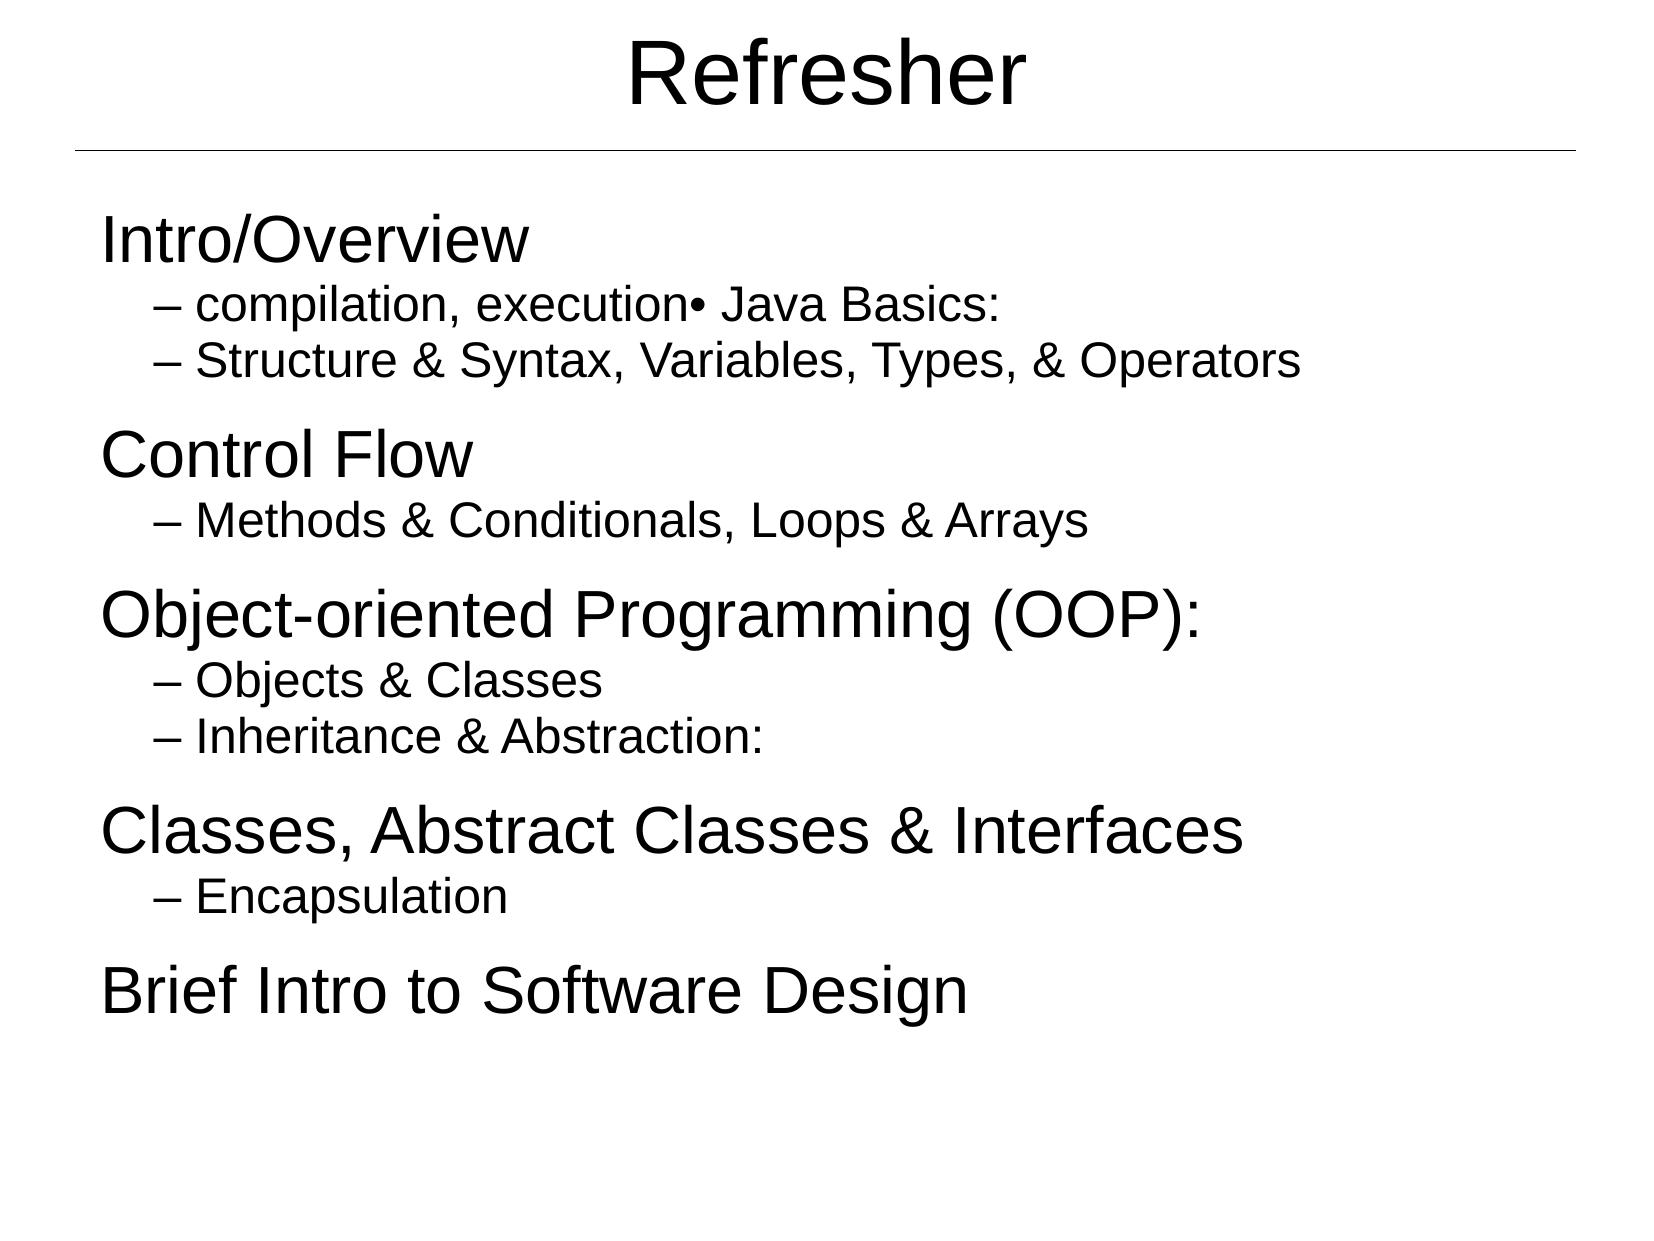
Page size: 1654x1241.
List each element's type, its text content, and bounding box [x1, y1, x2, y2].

title Refresher [82, 3, 1571, 143]
list Intro/Overview – compilation, execution• Java Basics: – Structure & Syntax, Variables, Types, & Operators Control Flow – Methods & Conditionals, Loops & Arrays Object-oriented Programming (OOP): – Objects & Classes – Inheritance & Abstraction: Classes, Abstract Classes & Interfaces – Encapsulation Brief Intro to Software Design [82, 201, 1571, 1220]
